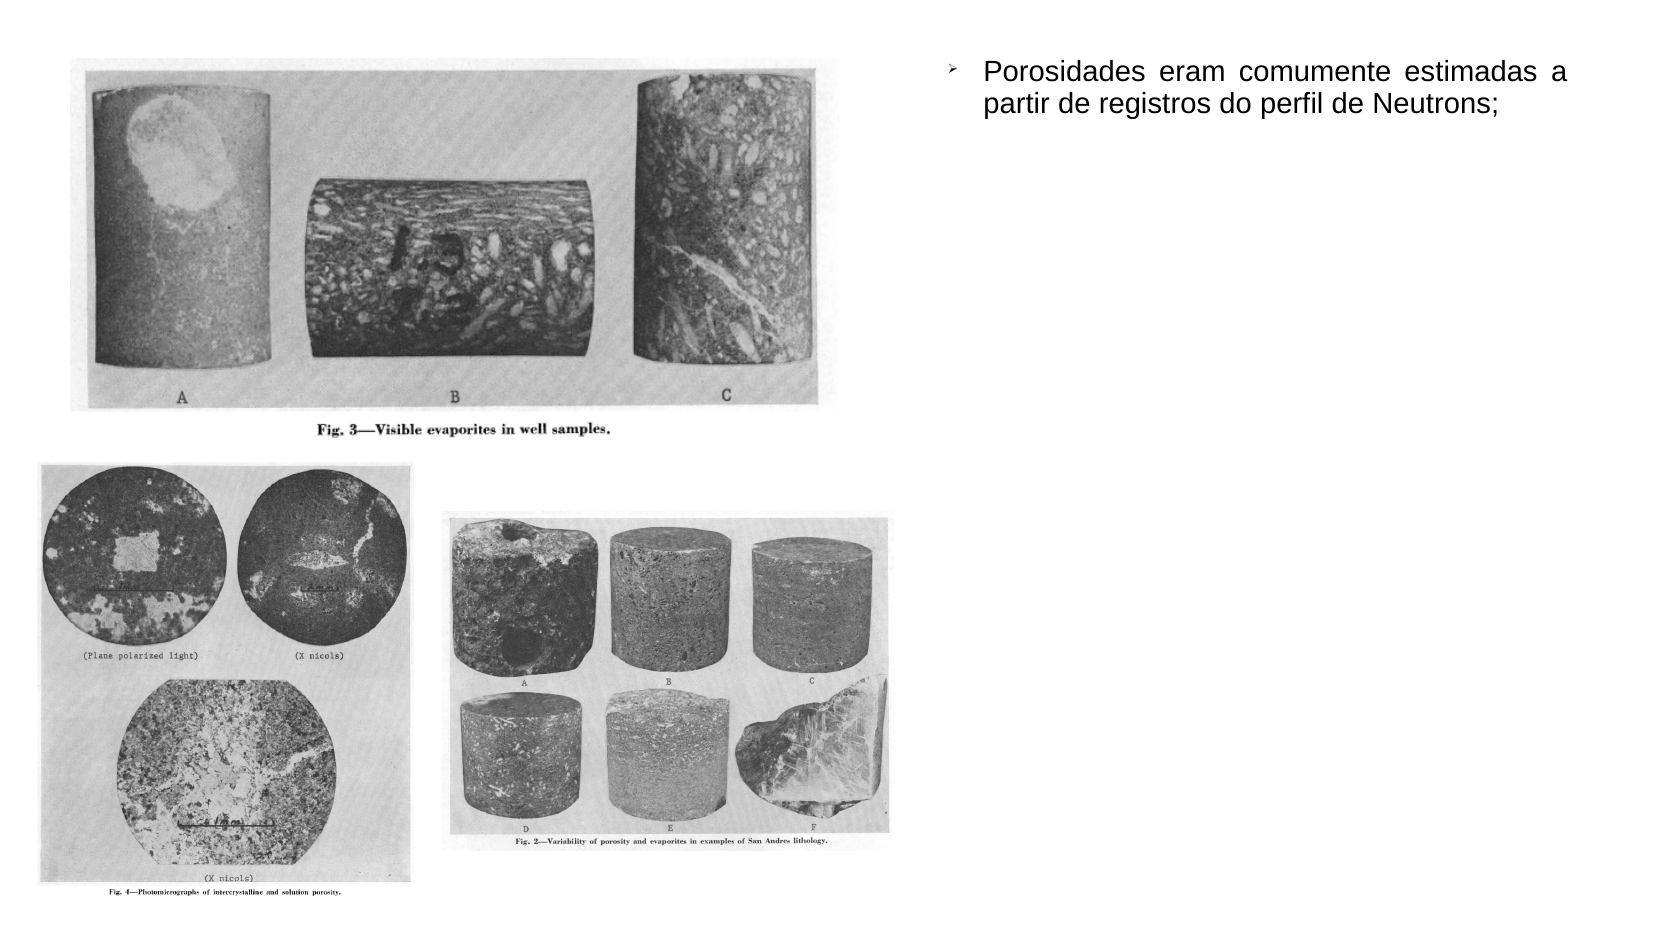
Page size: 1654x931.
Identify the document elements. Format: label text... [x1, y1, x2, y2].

picture [35, 460, 414, 899]
text_box Porosidades eram comumente estimadas a partir de registros do perfil de Neutrons; [933, 47, 1583, 588]
picture [70, 58, 839, 447]
picture [437, 507, 895, 851]
